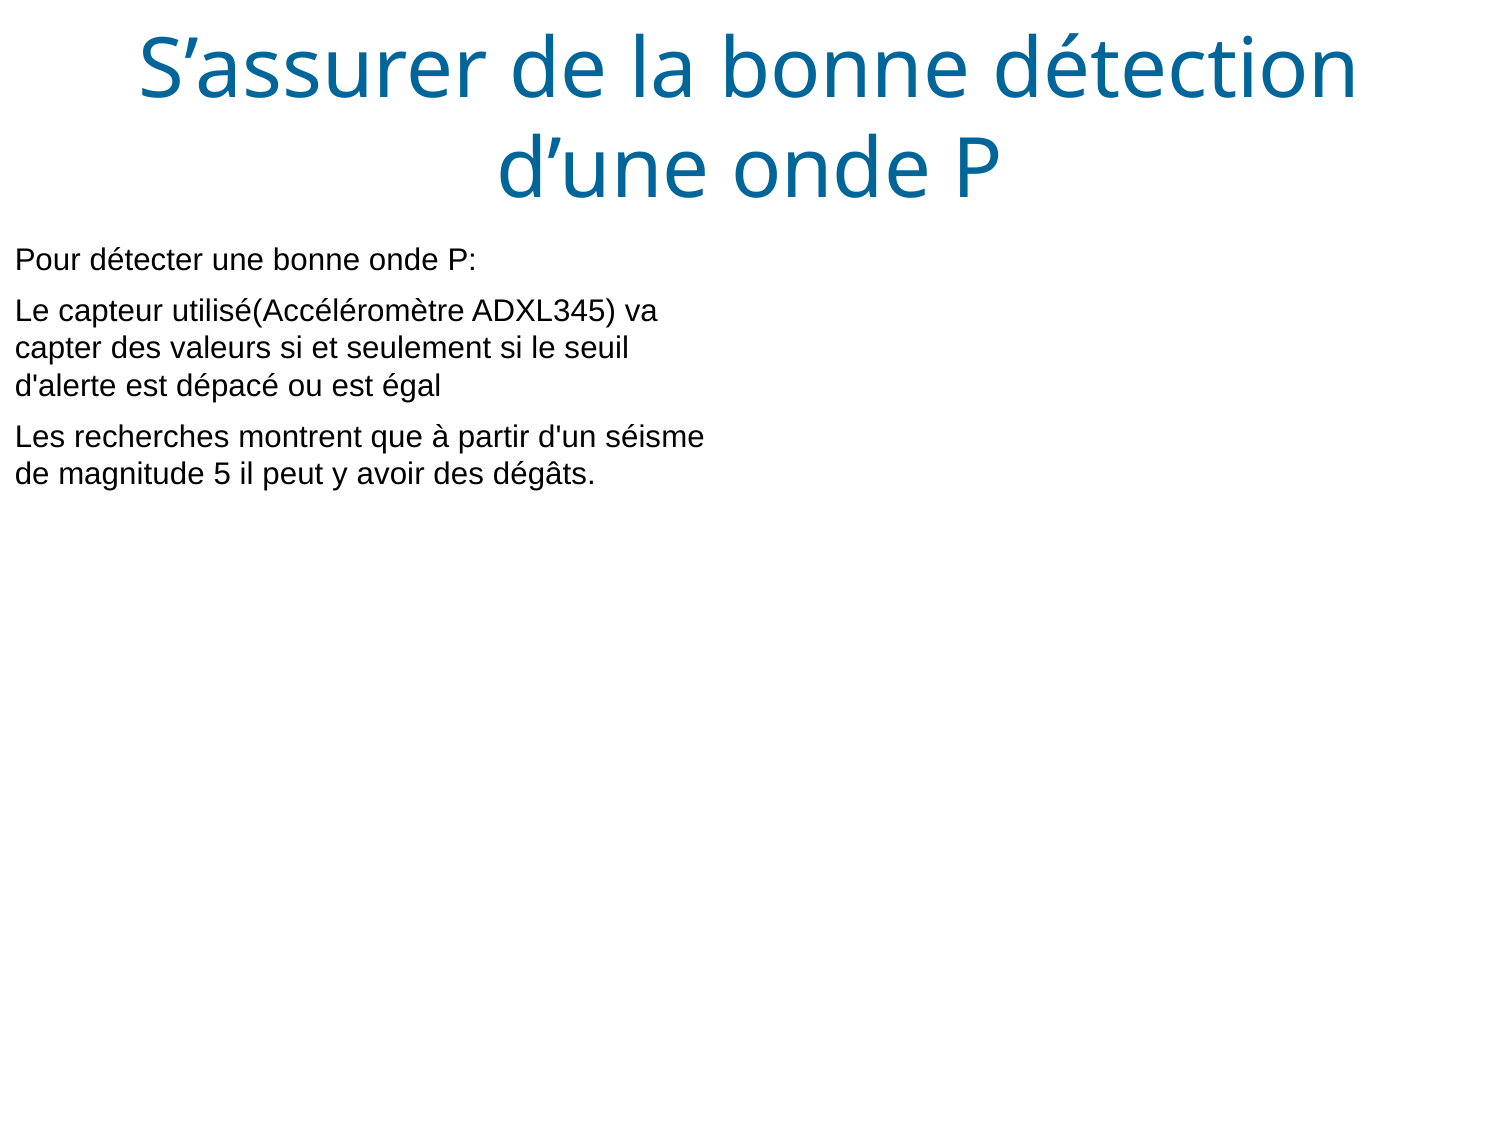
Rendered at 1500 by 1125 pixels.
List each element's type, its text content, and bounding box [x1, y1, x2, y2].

list Pour détecter une bonne onde P: Le capteur utilisé(Accéléromètre ADXL345) va capter des valeurs si et seulement si le seuil d'alerte est dépacé ou est égal Les recherches montrent que à partir d'un séisme de magnitude 5 il peut y avoir des dégâts. [0, 232, 751, 339]
title S’assurer de la bonne détection d’une onde P [75, 7, 1425, 195]
